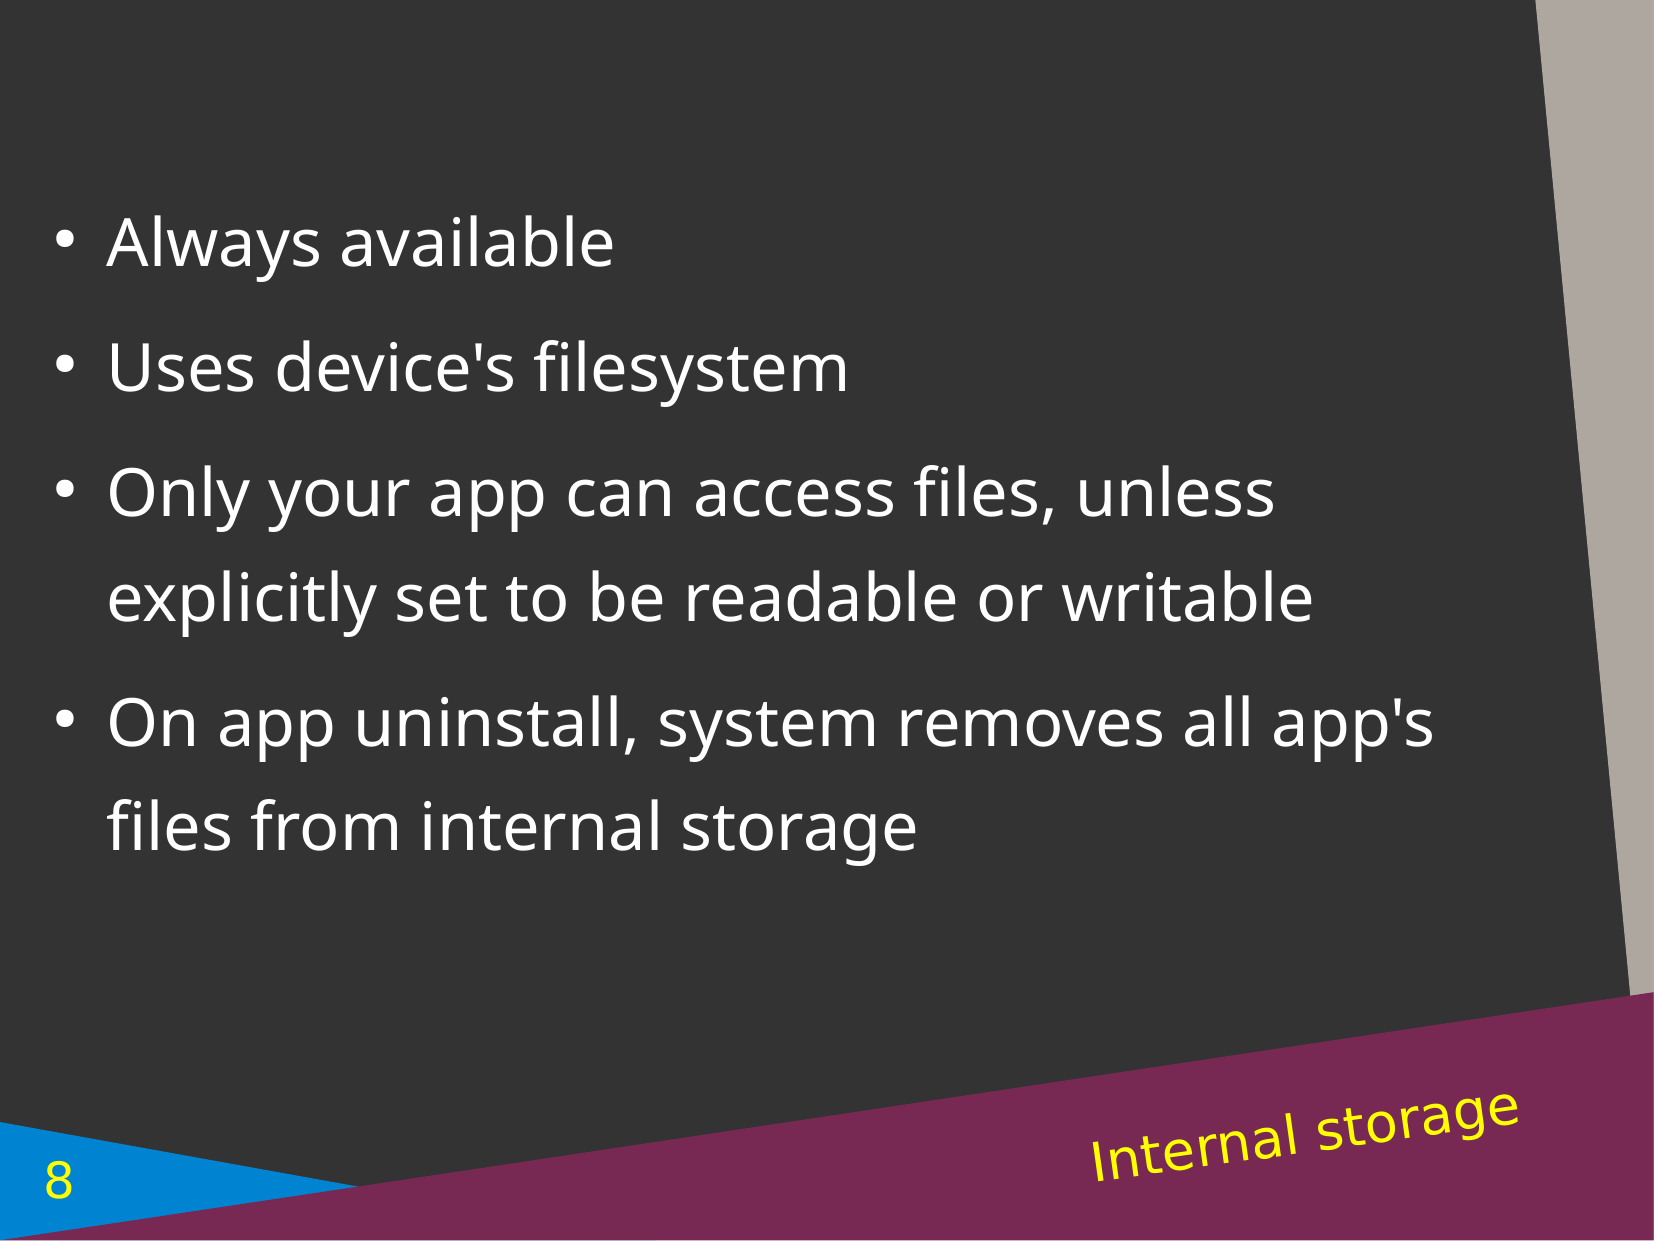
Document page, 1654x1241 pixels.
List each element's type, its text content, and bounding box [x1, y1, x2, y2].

list Always available Uses device's filesystem Only your app can access files, unless explicitly set to be readable or writable On app uninstall, system removes all app's files from internal storage [35, 59, 1524, 993]
title Internal storage [956, 995, 1654, 1241]
